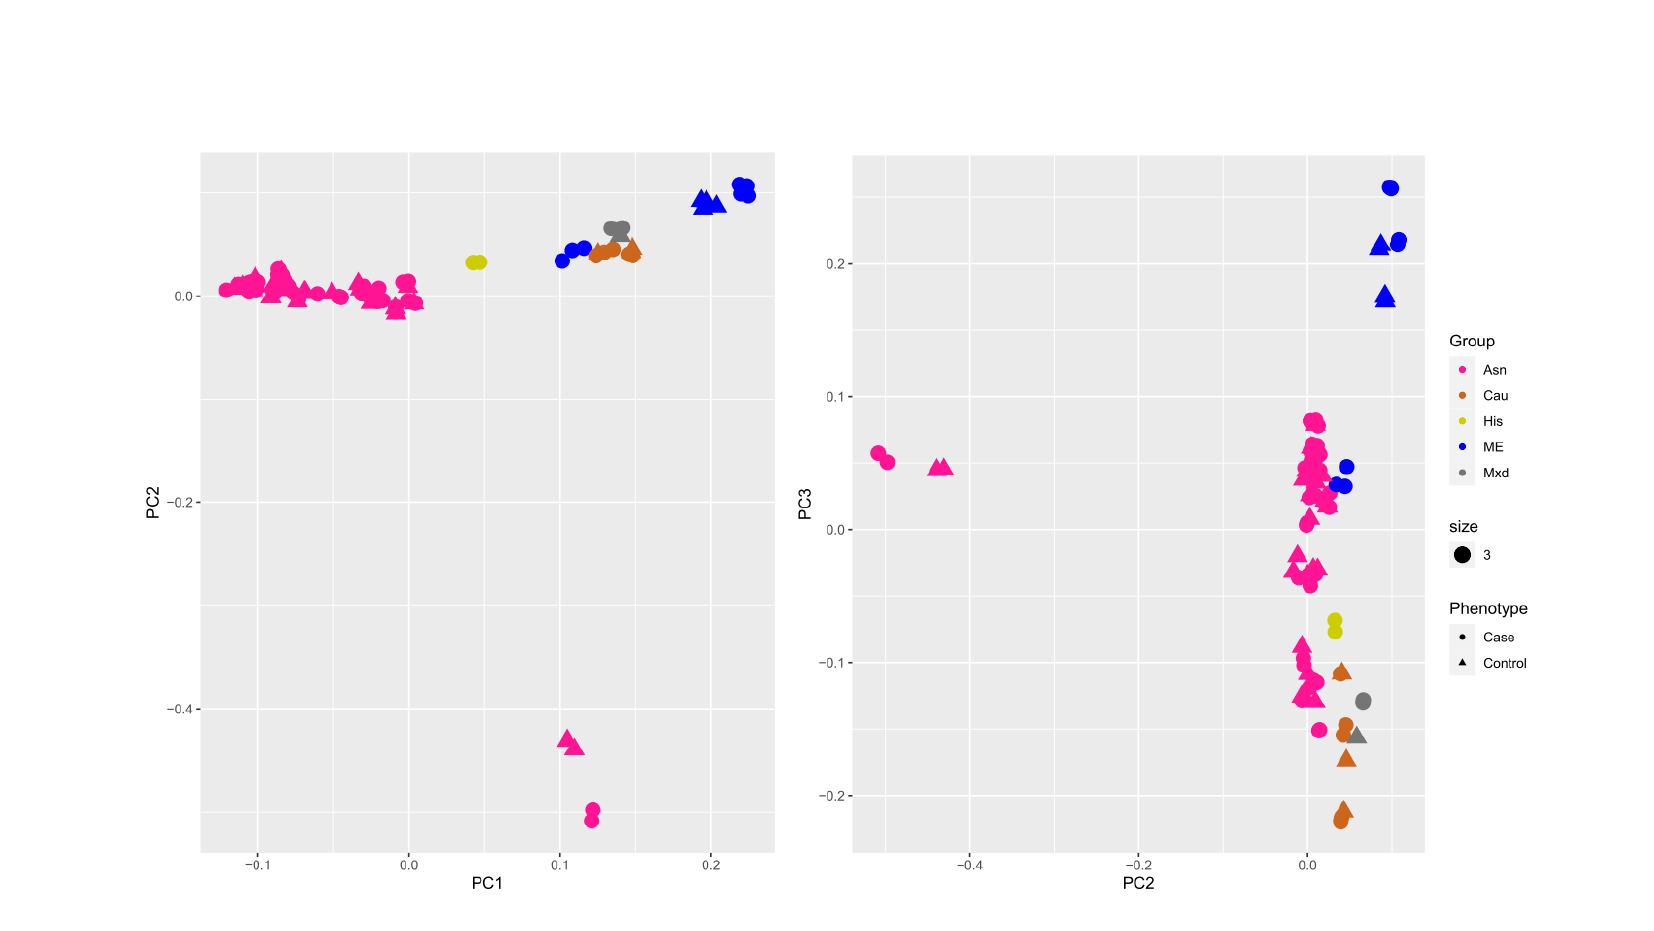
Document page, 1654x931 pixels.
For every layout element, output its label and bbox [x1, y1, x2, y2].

picture [143, 146, 1544, 901]
